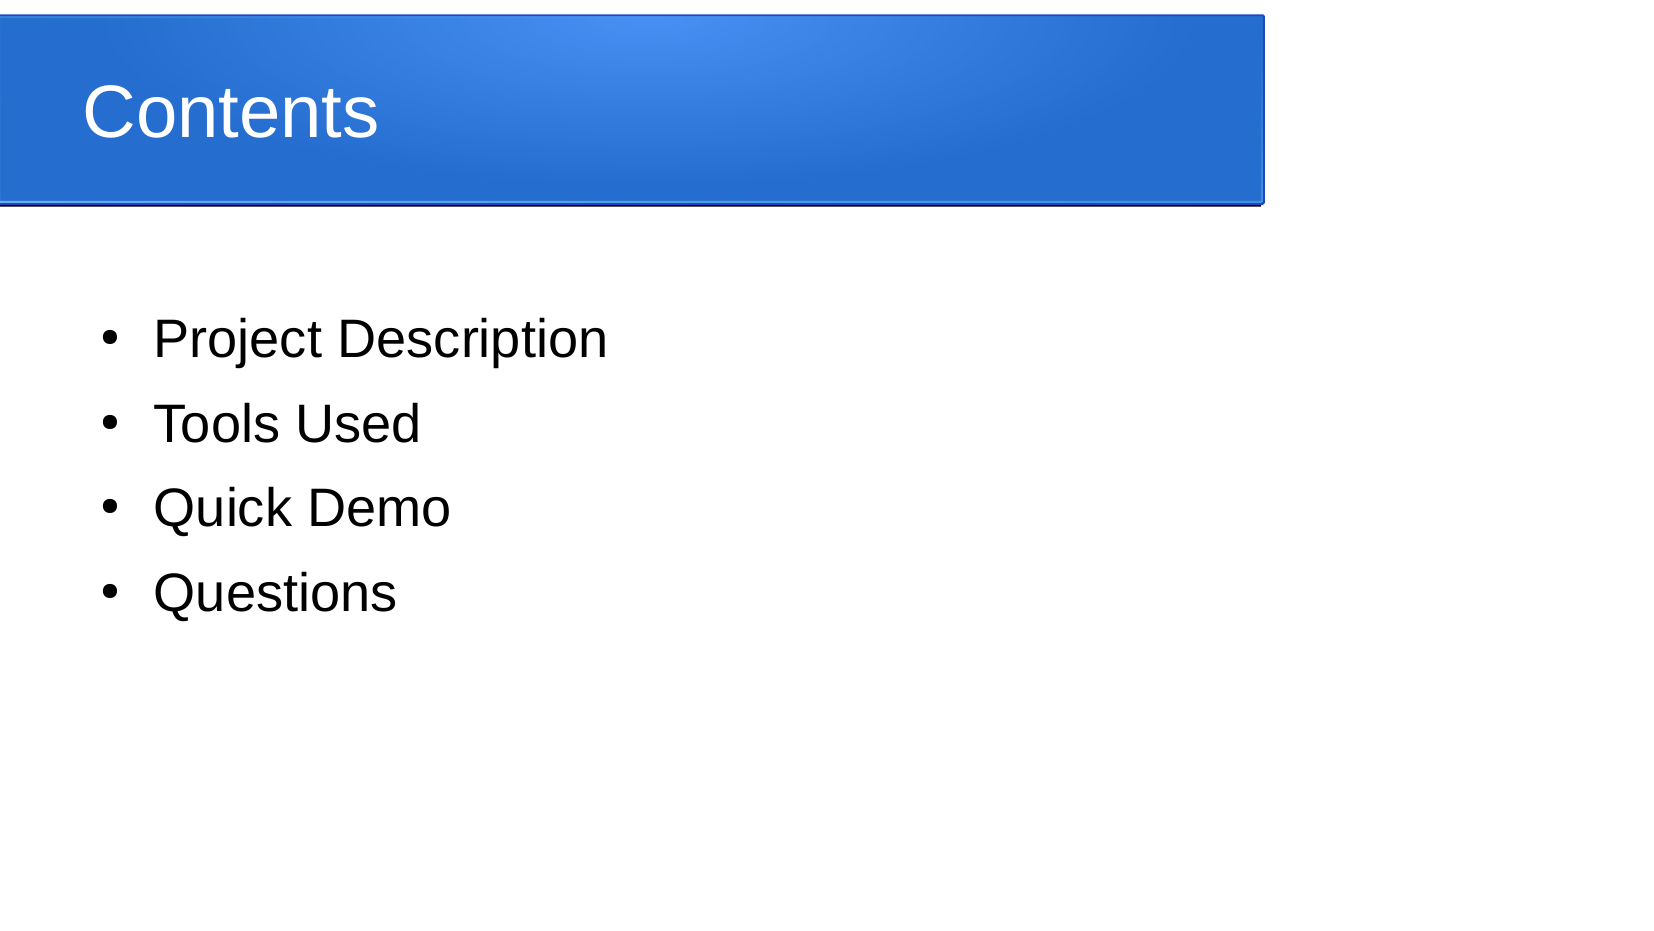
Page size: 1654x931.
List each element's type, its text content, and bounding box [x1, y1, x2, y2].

list Project Description Tools Used Quick Demo Questions [82, 224, 1571, 764]
title Contents [82, 35, 1235, 189]
